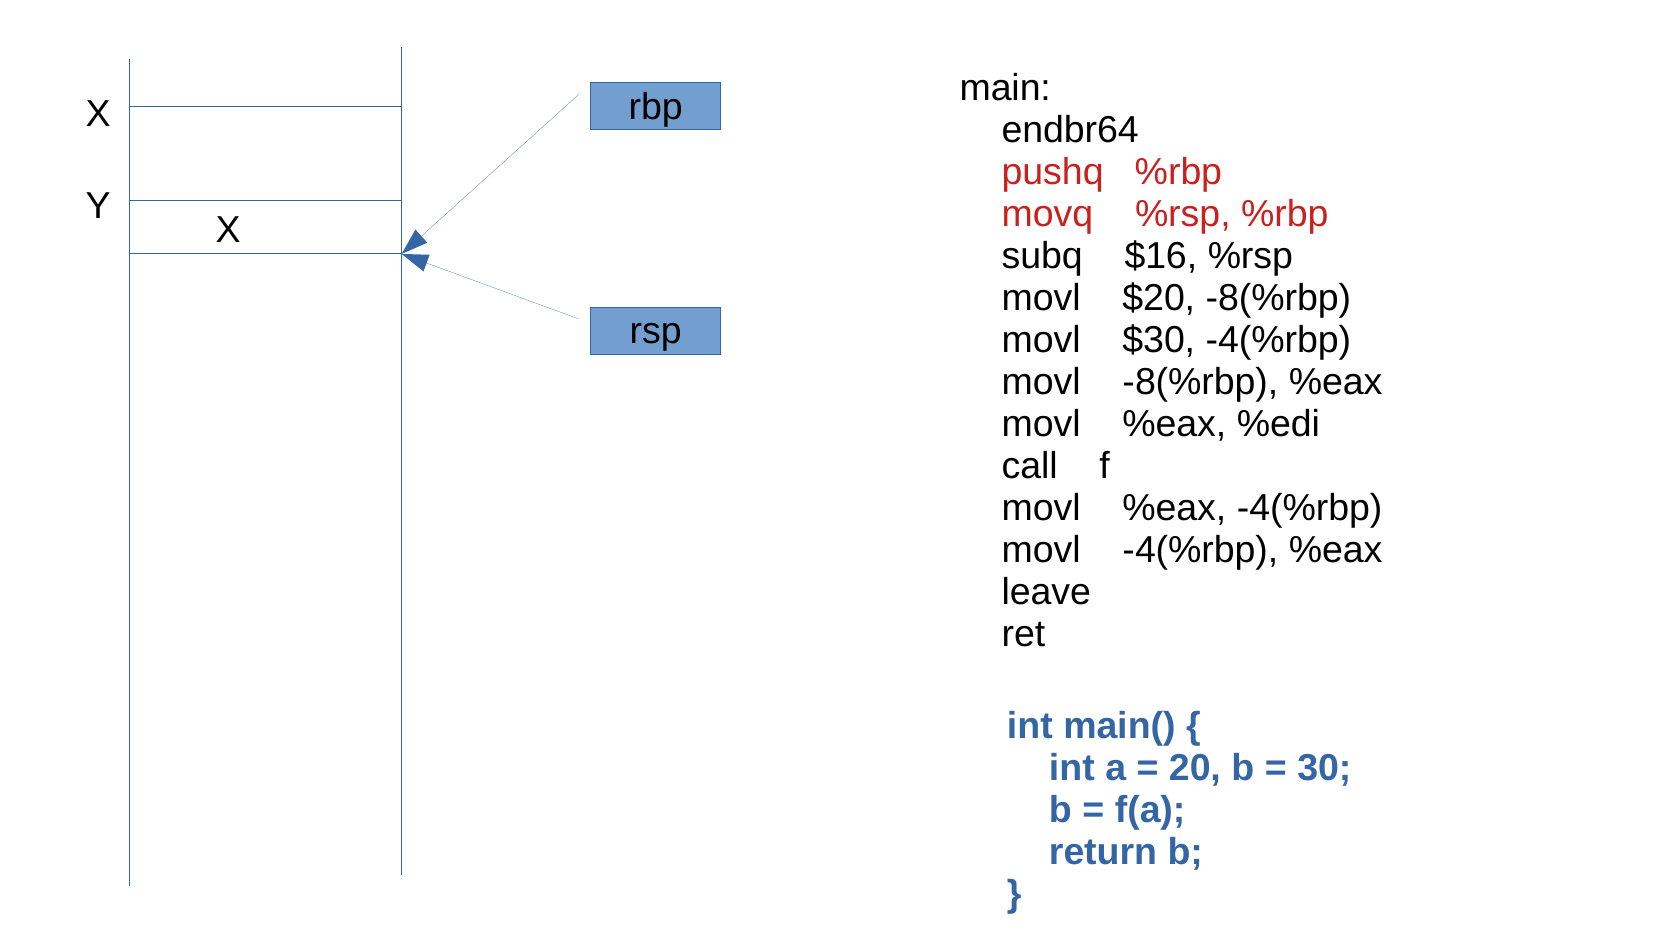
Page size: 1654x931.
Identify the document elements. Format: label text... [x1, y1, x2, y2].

text_box int main() { int a = 20, b = 30; b = f(a); return b; } [992, 696, 1446, 922]
text_box rsp [590, 307, 721, 355]
text_box X [70, 84, 190, 142]
text_box X [200, 254, 319, 258]
text_box rbp [590, 82, 721, 130]
text_box Y [70, 177, 190, 234]
text_box X [200, 200, 319, 253]
text_box main: endbr64 pushq %rbp movq %rsp, %rbp subq $16, %rsp movl $20, -8(%rbp) movl $30, -4(%rbp) movl -8(%rbp), %eax movl %eax, %edi call f movl %eax, -4(%rbp) movl -4(%rbp), %eax leave ret [944, 59, 1607, 662]
